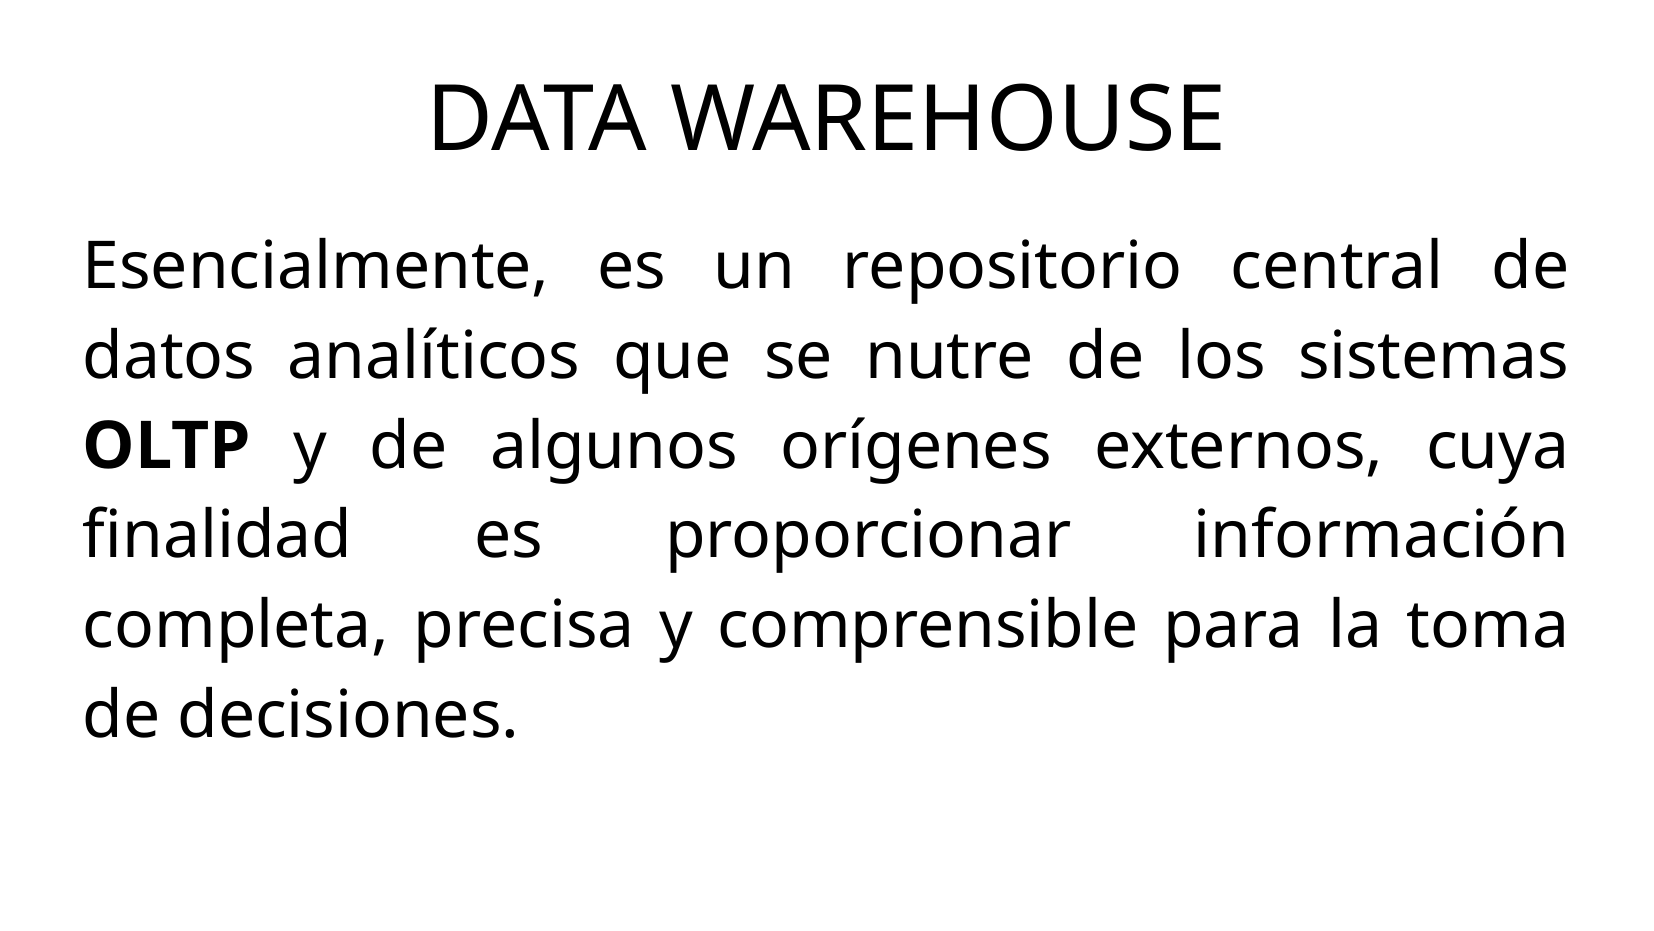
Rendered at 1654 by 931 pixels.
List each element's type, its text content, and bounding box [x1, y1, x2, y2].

list Esencialmente, es un repositorio central de datos analíticos que se nutre de los sistemas OLTP y de algunos orígenes externos, cuya finalidad es proporcionar información completa, precisa y comprensible para la toma de decisiones. [82, 217, 1571, 758]
title DATA WAREHOUSE [82, 37, 1571, 193]
